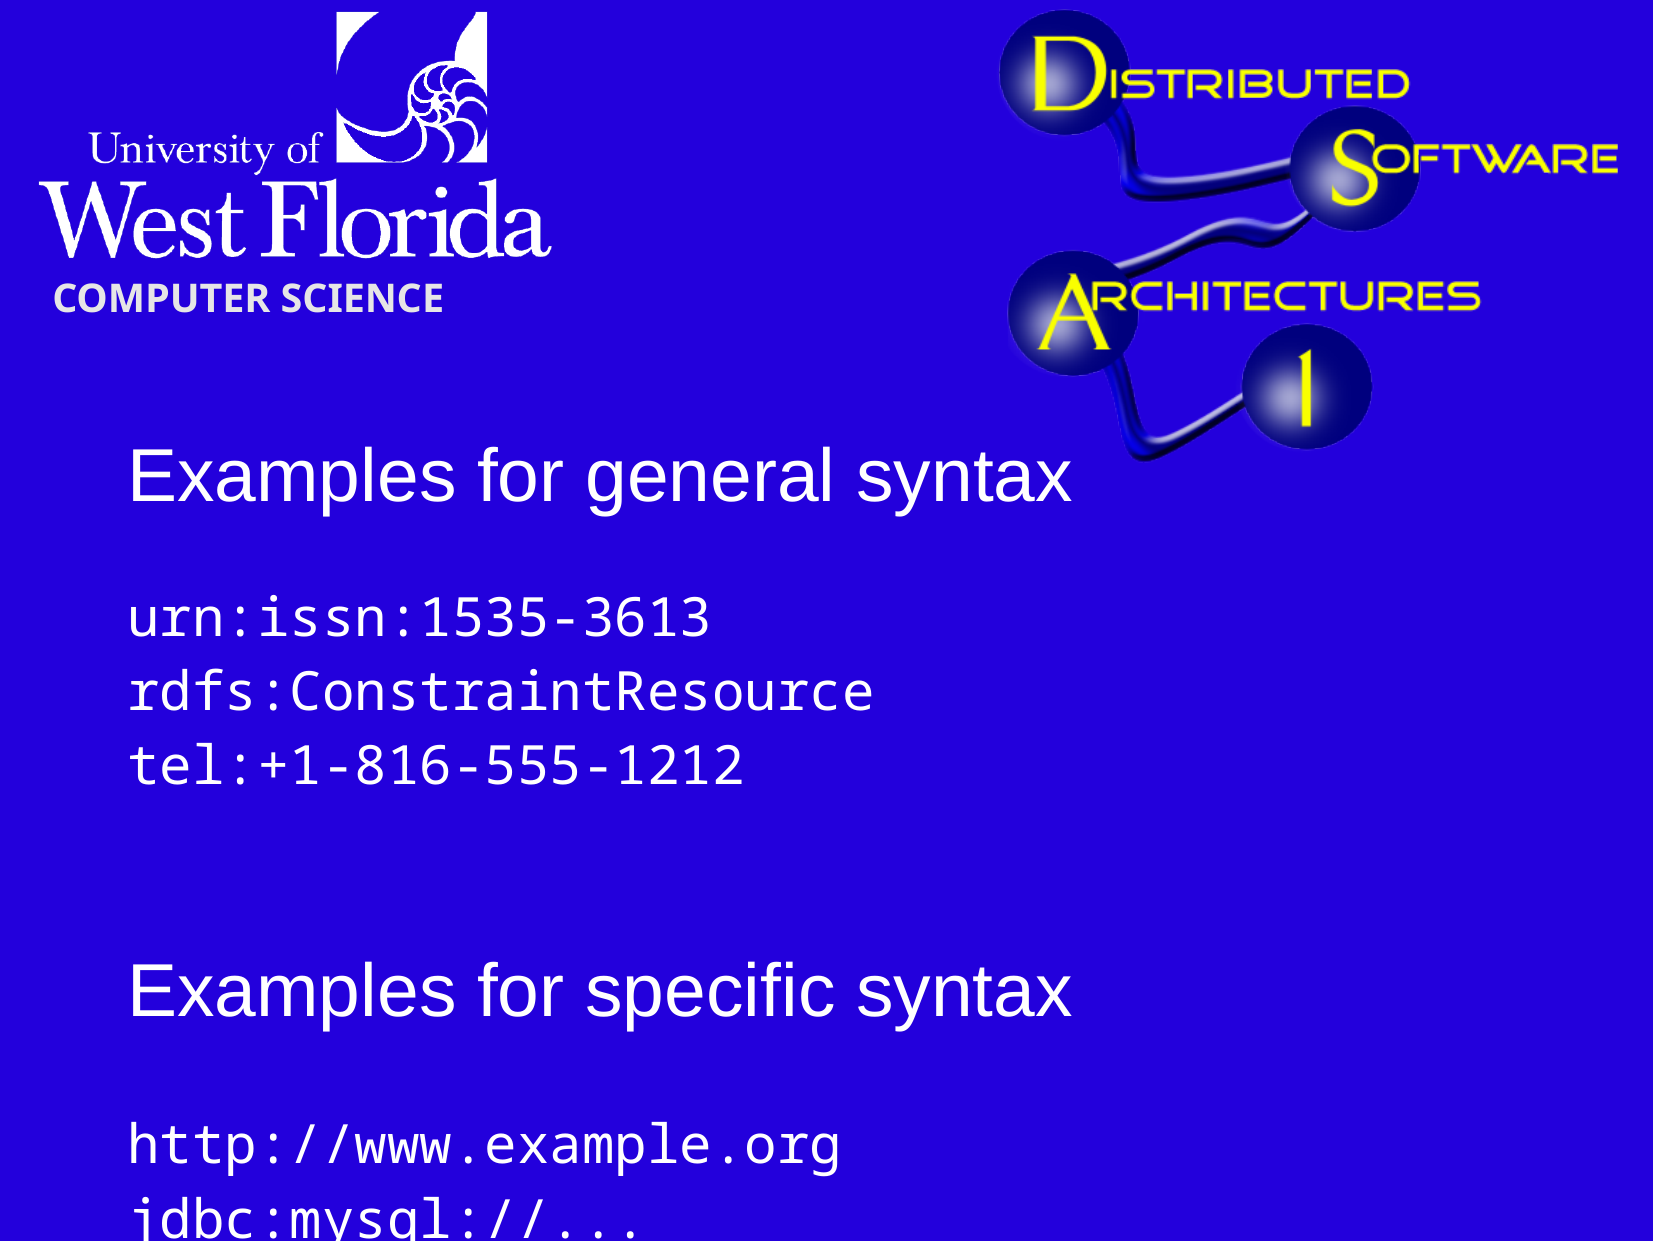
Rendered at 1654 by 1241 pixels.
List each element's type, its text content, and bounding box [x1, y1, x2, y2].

text_box Examples for general syntax urn:issn:1535-3613 rdfs:ConstraintResource tel:+1-816-555-1212 Examples for specific syntax http://www.example.org jdbc:mysql://... feed:https://example.com/rss.xml [112, 426, 1426, 1241]
picture [910, 0, 1653, 506]
picture [37, 0, 559, 262]
text_box COMPUTER SCIENCE [37, 262, 563, 334]
